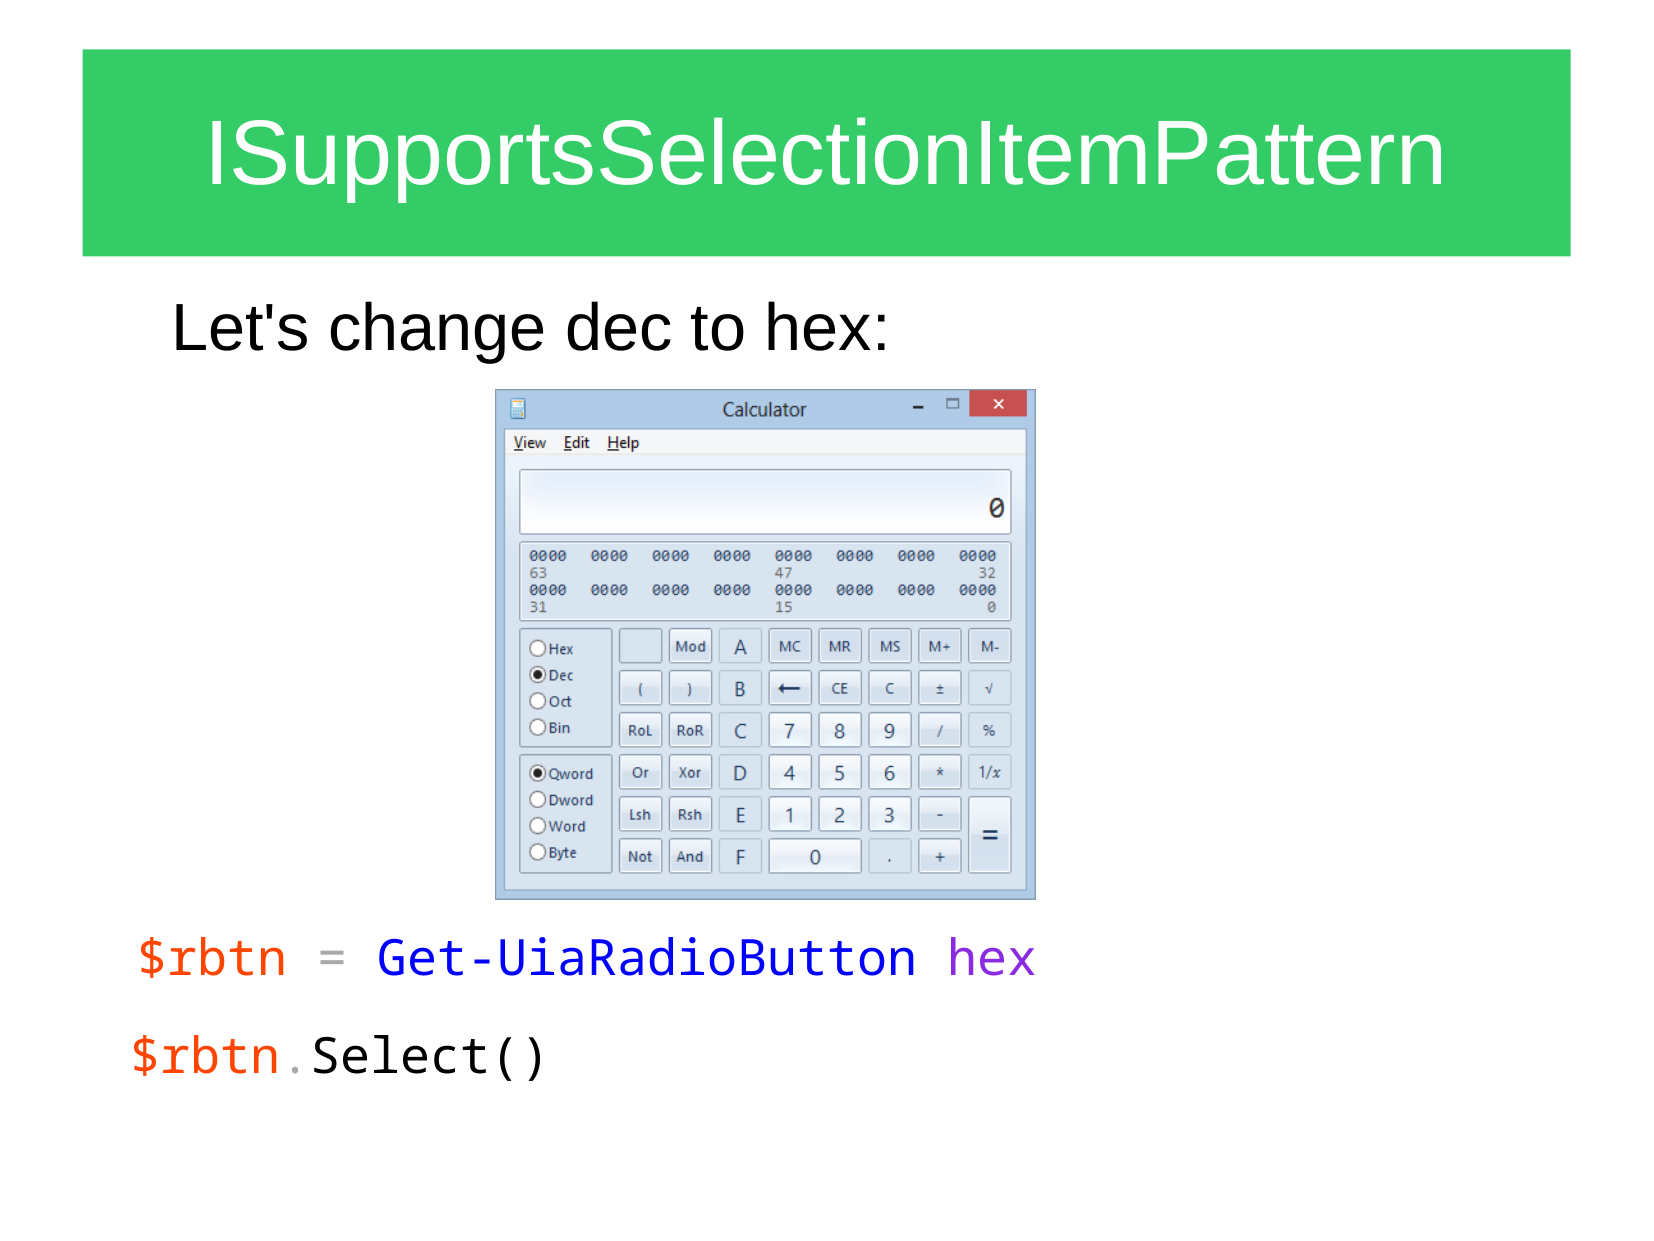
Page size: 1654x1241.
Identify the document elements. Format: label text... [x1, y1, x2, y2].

list Let's change dec to hex: $rbtn = Get-UiaRadioButton hex $rbtn.Select() [100, 290, 1556, 1141]
title ISupportsSelectionItemPattern [82, 49, 1571, 257]
picture [495, 389, 1036, 901]
